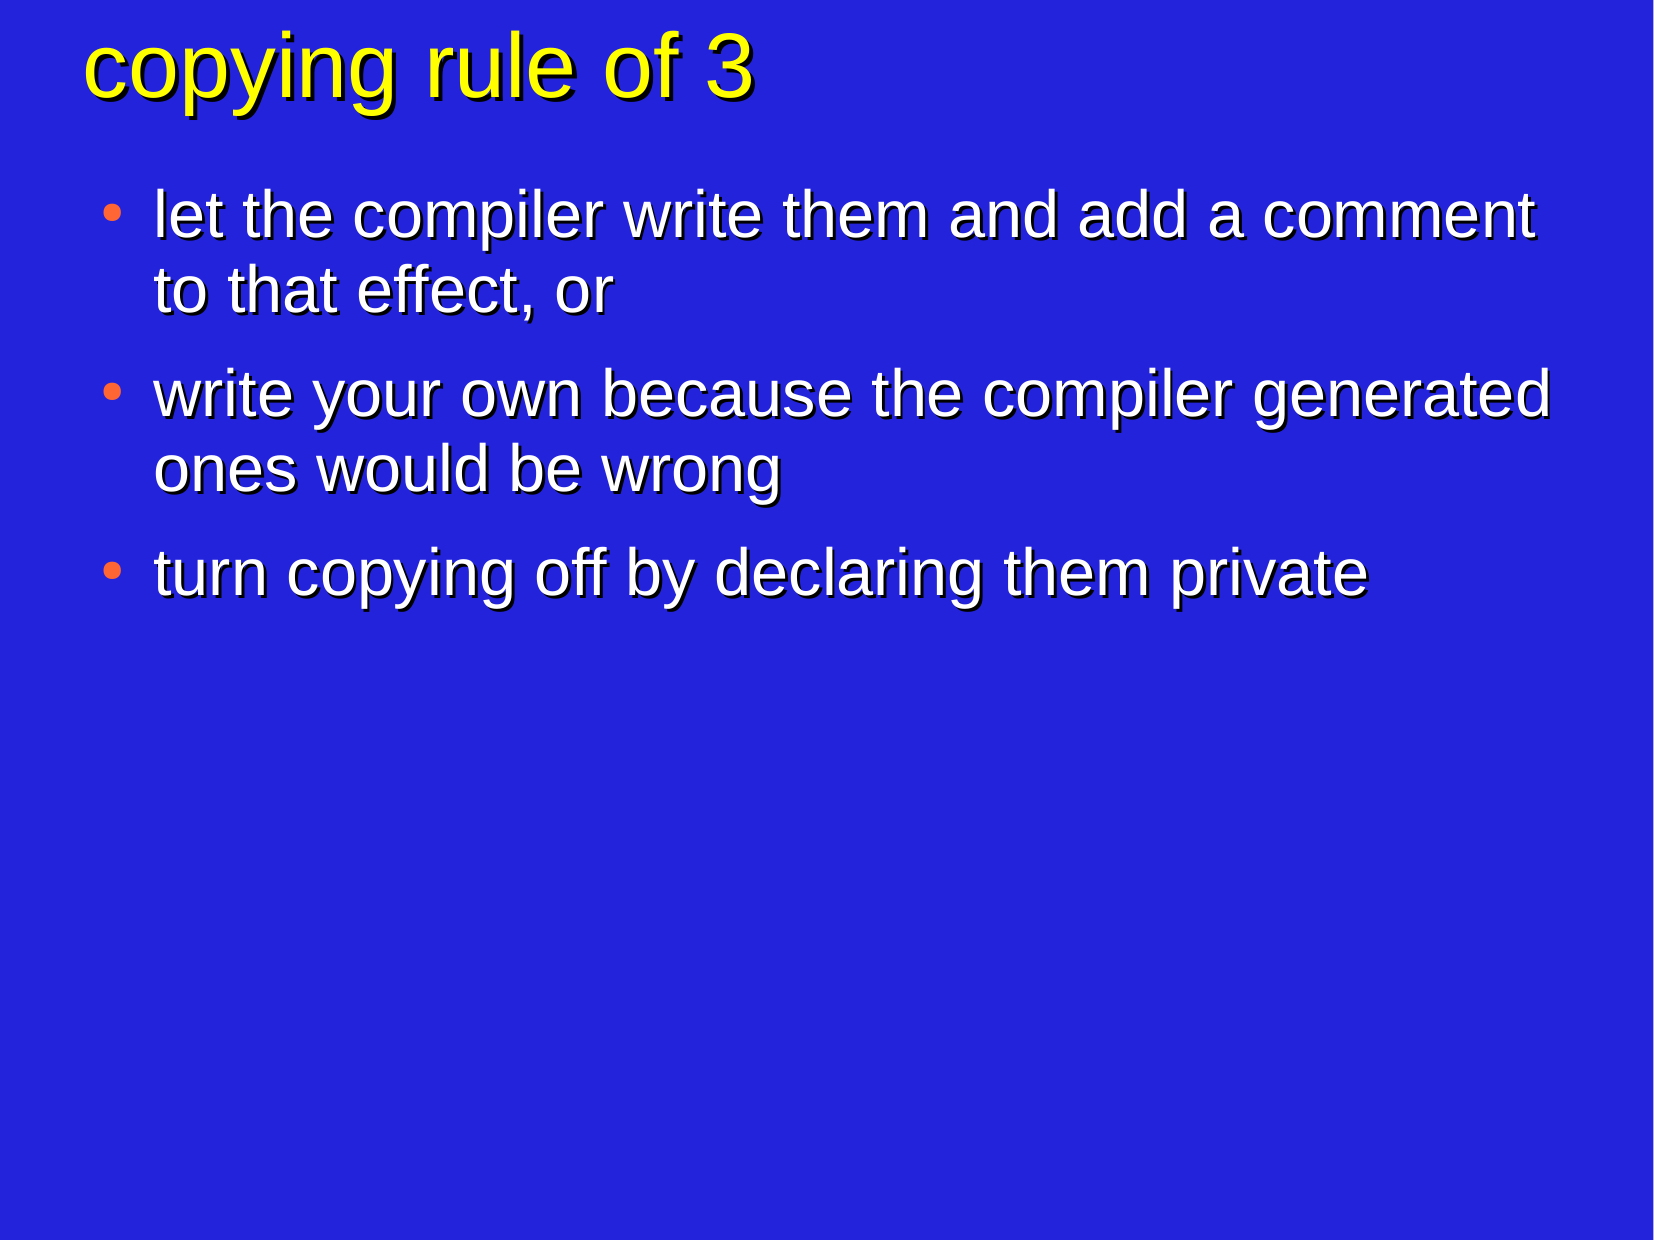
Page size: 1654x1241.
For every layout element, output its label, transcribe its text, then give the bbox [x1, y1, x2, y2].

title copying rule of 3 [82, 2, 1571, 130]
list let the compiler write them and add a comment to that effect, or write your own because the compiler generated ones would be wrong turn copying off by declaring them private [82, 177, 1571, 1182]
